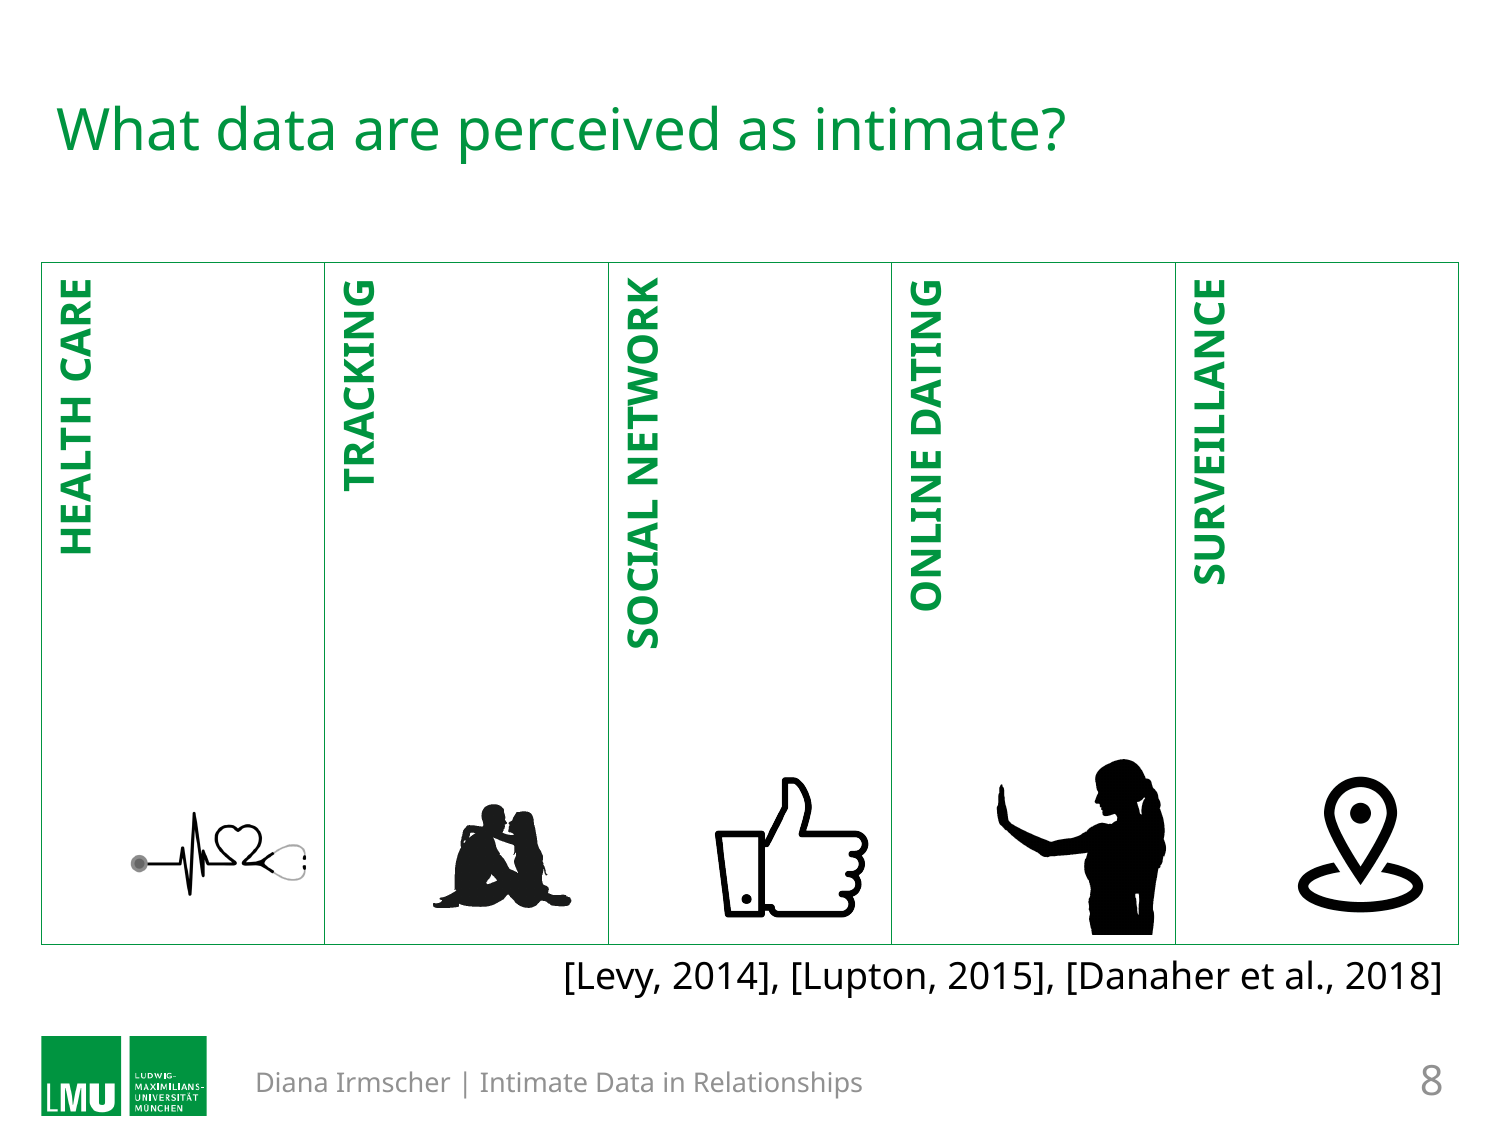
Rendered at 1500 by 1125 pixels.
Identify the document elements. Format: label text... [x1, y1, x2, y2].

picture [995, 757, 1171, 935]
picture [708, 767, 875, 934]
slide_number 20 [1014, 1046, 1459, 1117]
list Tracking [324, 262, 608, 945]
list Online Dating [891, 262, 1175, 945]
picture [1277, 761, 1444, 928]
picture [129, 767, 308, 945]
list Surveillance [1175, 262, 1459, 945]
footer Diana Irmscher | Intimate Data in Relationships [240, 1046, 963, 1117]
list [Levy, 2014], [Lupton, 2015], [Danaher et al., 2018] [41, 945, 1459, 1007]
title What data are perceived as intimate? [41, 37, 1459, 217]
list Social Network [608, 262, 891, 945]
list Health Care [41, 262, 324, 945]
